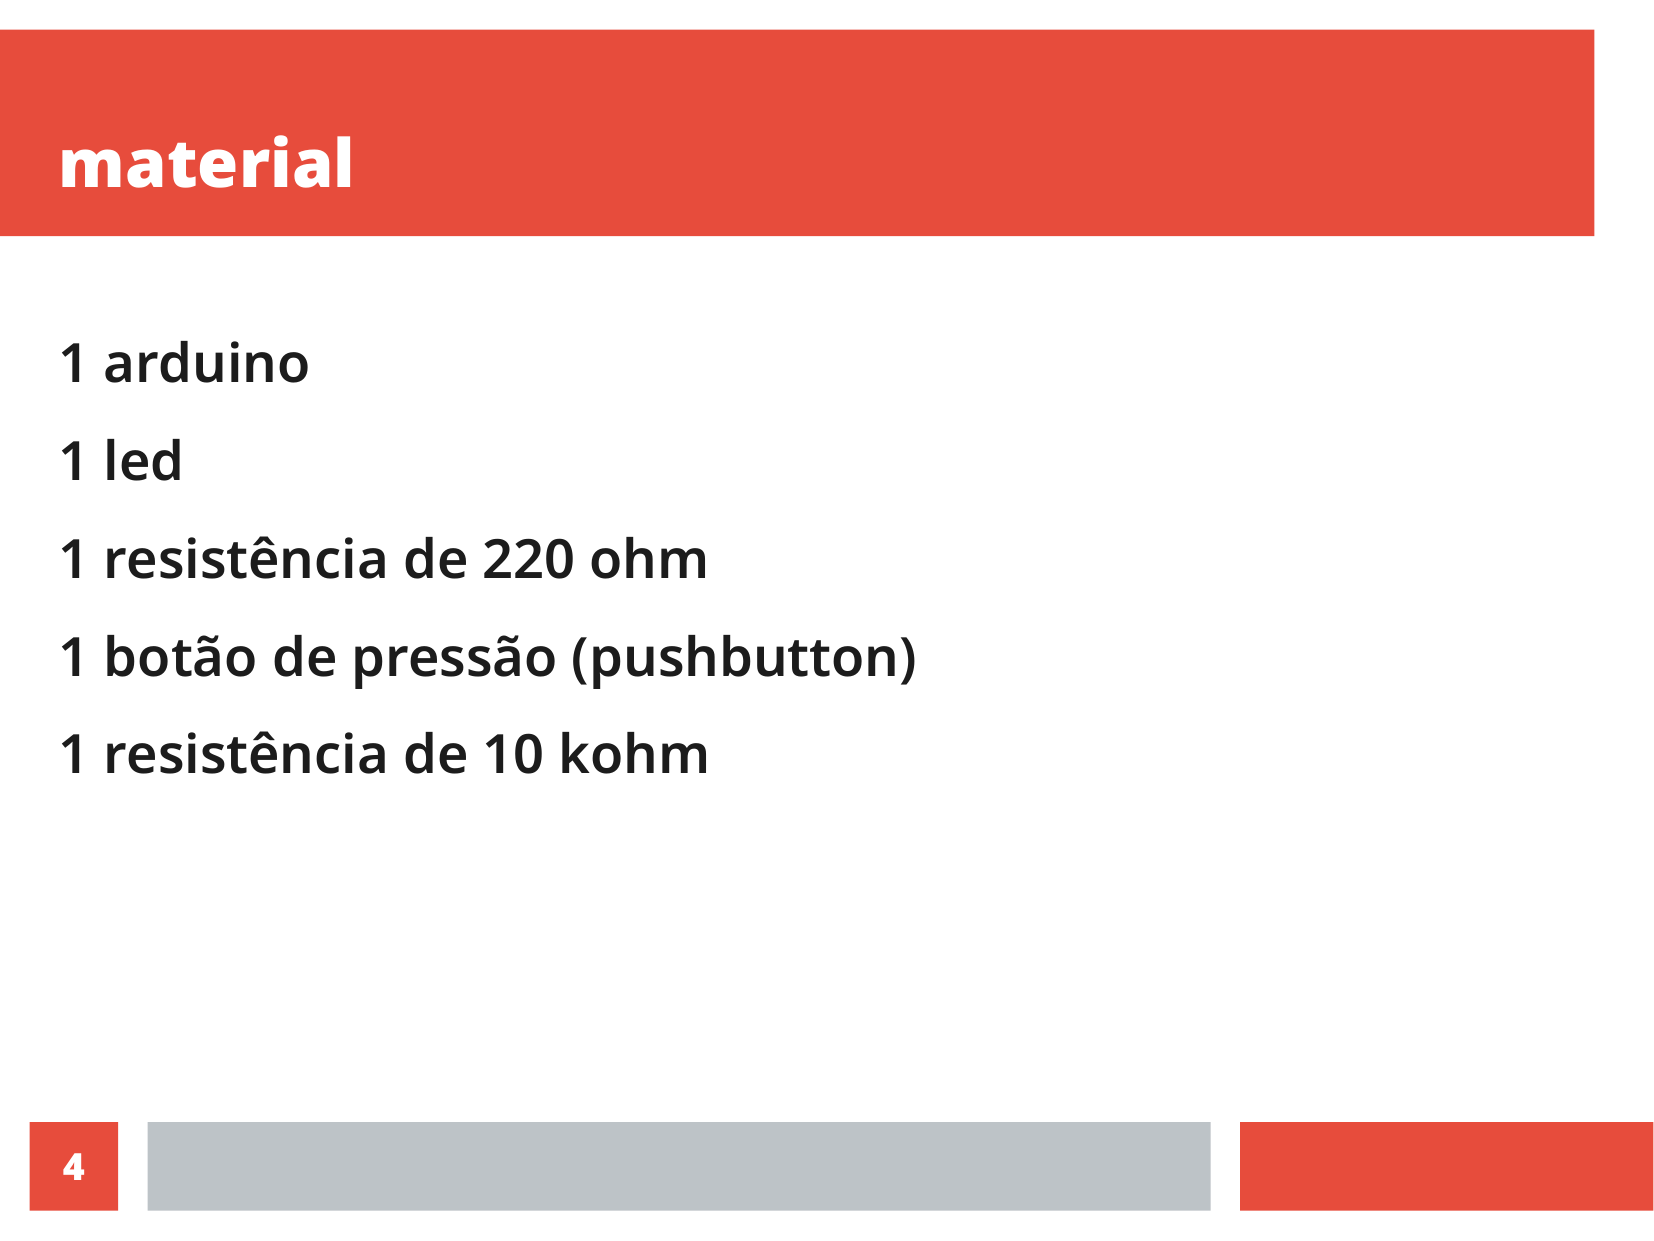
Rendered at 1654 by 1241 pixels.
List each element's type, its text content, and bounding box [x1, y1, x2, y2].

title material [59, 59, 1595, 207]
list 1 arduino 1 led 1 resistência de 220 ohm 1 botão de pressão (pushbutton) 1 resistência de 10 kohm [59, 324, 1565, 1093]
